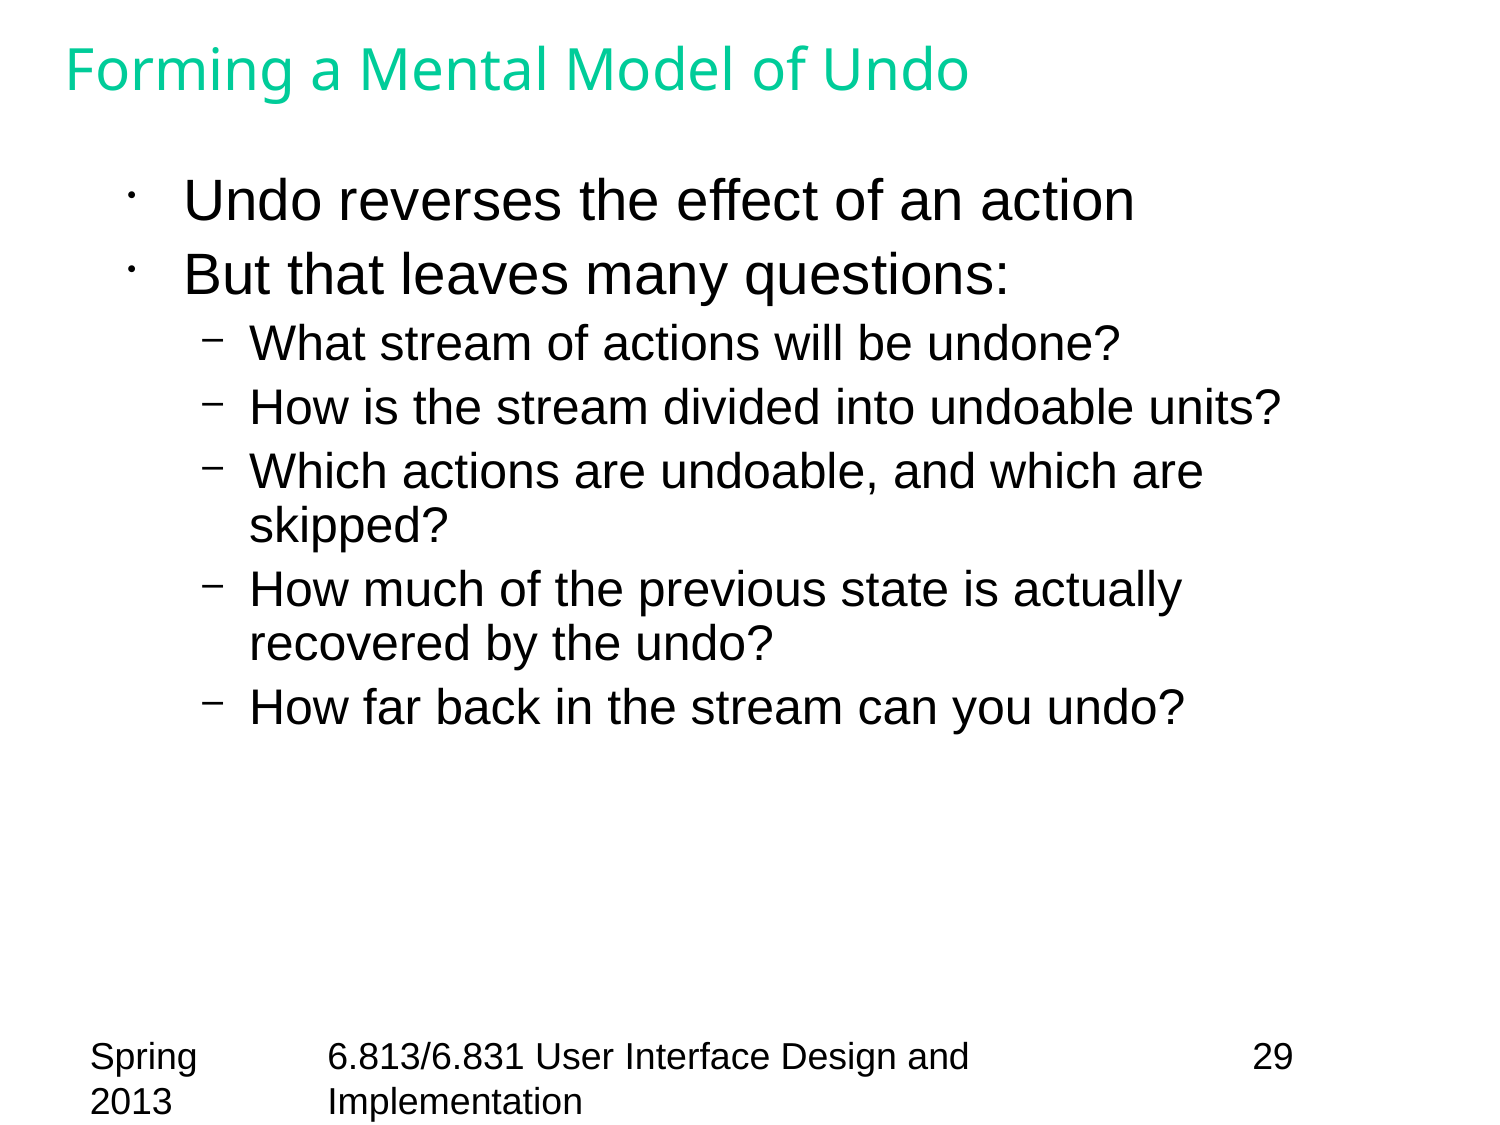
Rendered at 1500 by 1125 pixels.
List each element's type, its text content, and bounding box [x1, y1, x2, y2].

footer 6.813/6.831 User Interface Design and Implementation [312, 1024, 1225, 1103]
title Forming a Mental Model of Undo [50, 24, 1438, 150]
list Undo reverses the effect of an action But that leaves many questions: What stream of actions will be undone? How is the stream divided into undoable units? Which actions are undoable, and which are skipped? How much of the previous state is actually recovered by the undo? How far back in the stream can you undo? [112, 162, 1388, 1000]
slide_number <number> [1237, 1024, 1425, 1103]
slide_number Spring 2013 [75, 1024, 300, 1103]
